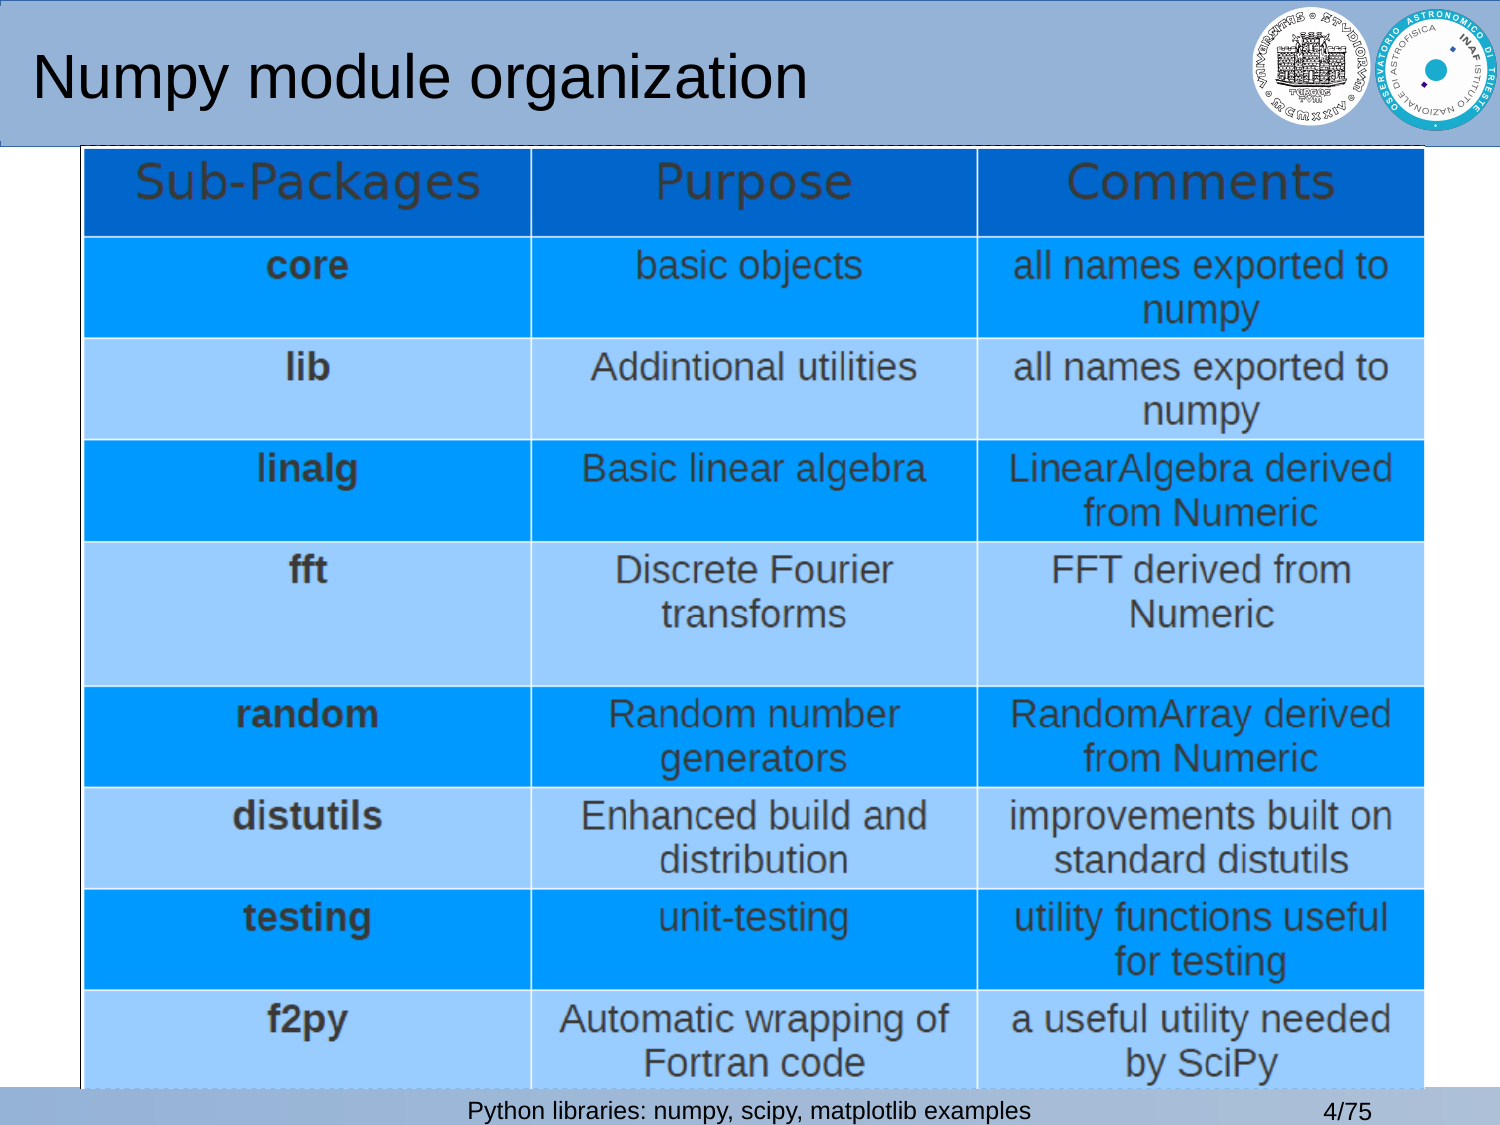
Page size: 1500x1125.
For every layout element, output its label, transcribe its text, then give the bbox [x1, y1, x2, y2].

text_box Numpy module organization [0, 5, 1253, 141]
picture [80, 0, 1500, 1089]
